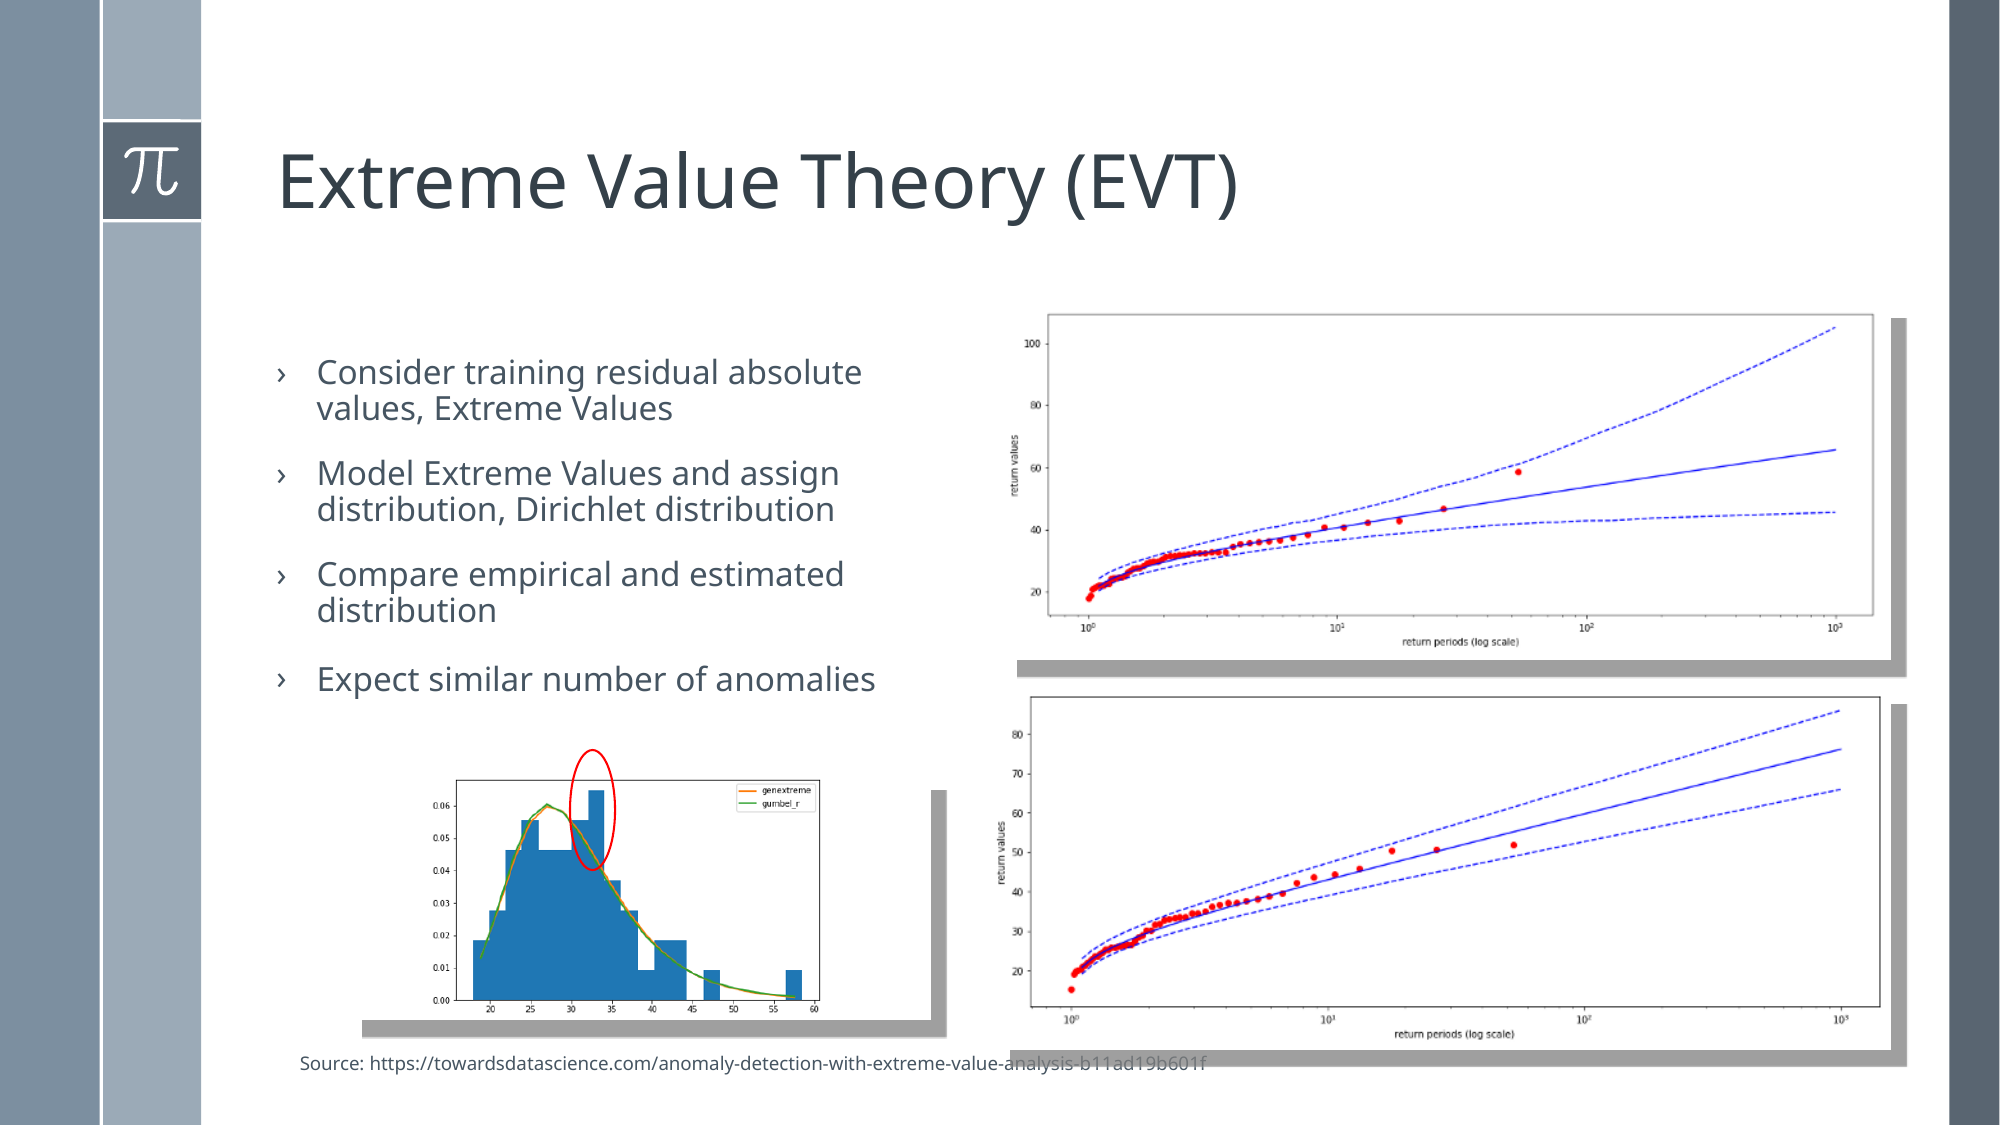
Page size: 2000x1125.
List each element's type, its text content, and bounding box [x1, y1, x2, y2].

text_box Extreme Value Theory (EVT) [261, 29, 1867, 233]
picture [992, 685, 1891, 1051]
picture [999, 299, 1891, 661]
text_box Source: https://towardsdatascience.com/anomaly-detection-with-extreme-value-analysis-b11ad19b601f [285, 1043, 1297, 1081]
picture [344, 772, 931, 1021]
text_box Consider training residual absolute values, Extreme Values Model Extreme Values and assign distribution, Dirichlet distribution Compare empirical and estimated distribution Expect similar number of anomalies [261, 262, 916, 1013]
text_box [570, 750, 616, 871]
